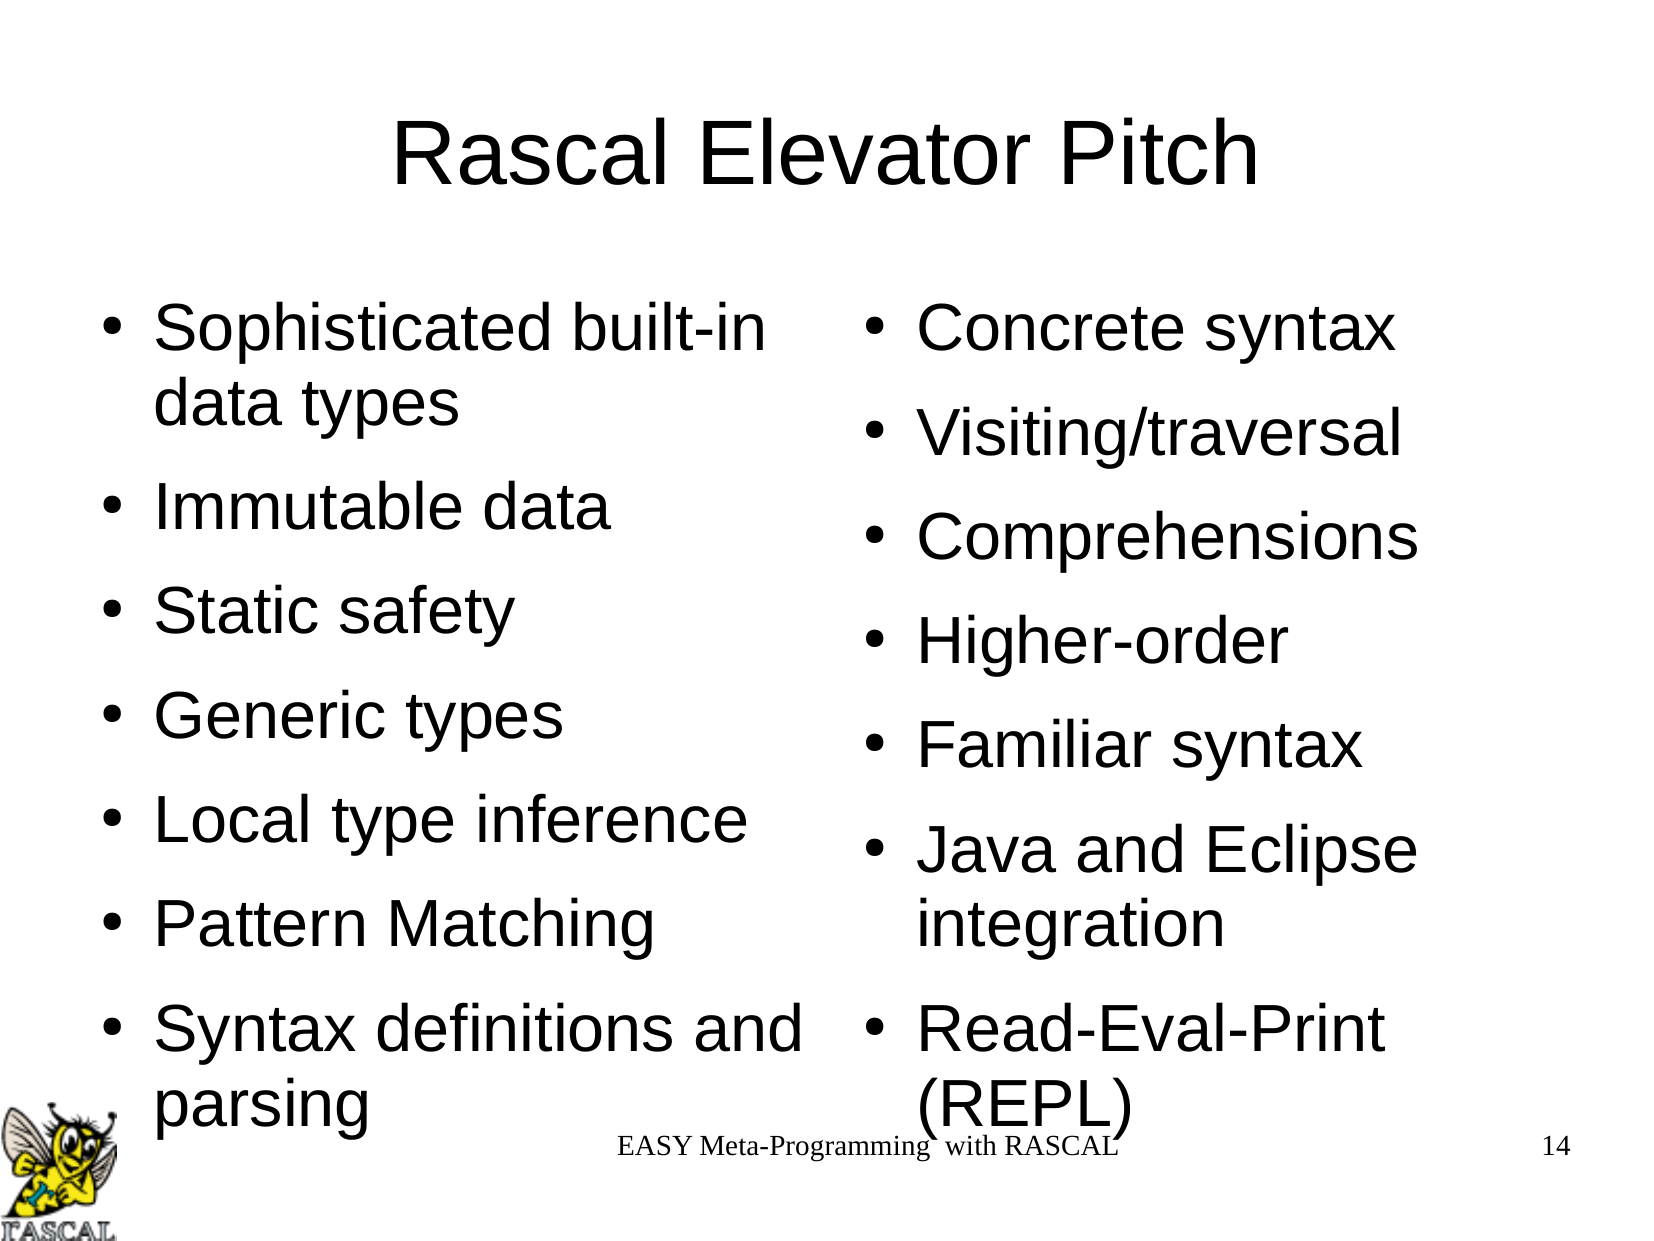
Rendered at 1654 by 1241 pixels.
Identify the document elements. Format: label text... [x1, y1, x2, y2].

list Concrete syntax Visiting/traversal Comprehensions Higher-order Familiar syntax Java and Eclipse integration Read-Eval-Print (REPL) [845, 290, 1572, 1109]
title Rascal Elevator Pitch [82, 49, 1571, 257]
list Sophisticated built-in data types Immutable data Static safety Generic types Local type inference Pattern Matching Syntax definitions and parsing [82, 290, 809, 1088]
picture [0, 1102, 117, 1241]
